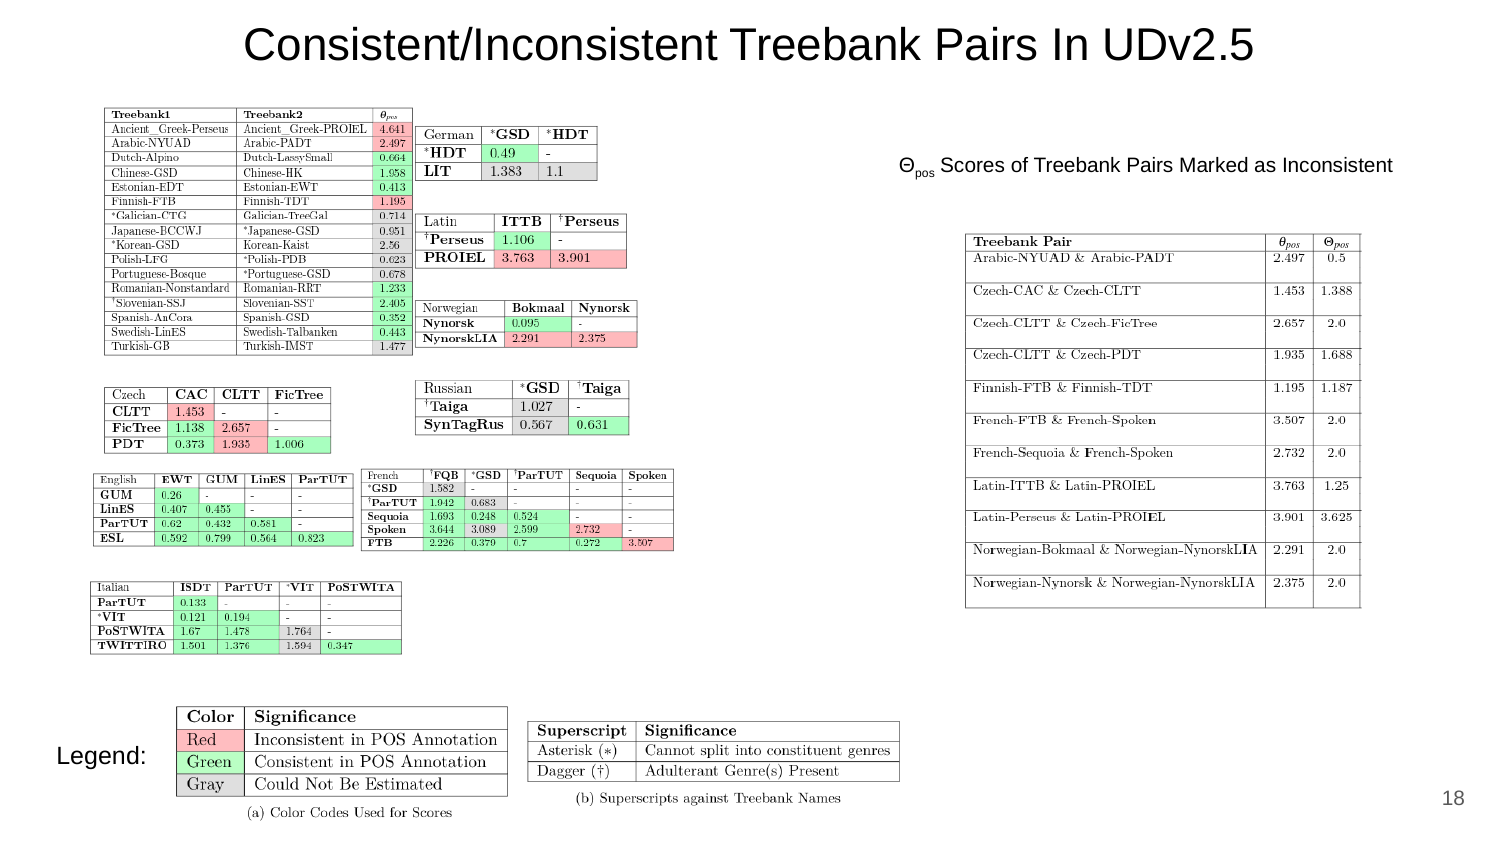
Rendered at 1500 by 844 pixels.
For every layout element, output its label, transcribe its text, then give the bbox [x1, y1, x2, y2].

text_box Legend: [41, 724, 170, 781]
text_box Θpos Scores of Treebank Pairs Marked as Inconsistent [883, 136, 1440, 169]
picture [170, 692, 905, 830]
picture [961, 230, 1362, 614]
slide_number 1 [1389, 764, 1480, 830]
picture [83, 98, 683, 664]
title Consistent/Inconsistent Treebank Pairs In UDv2.5 [51, 0, 1449, 94]
